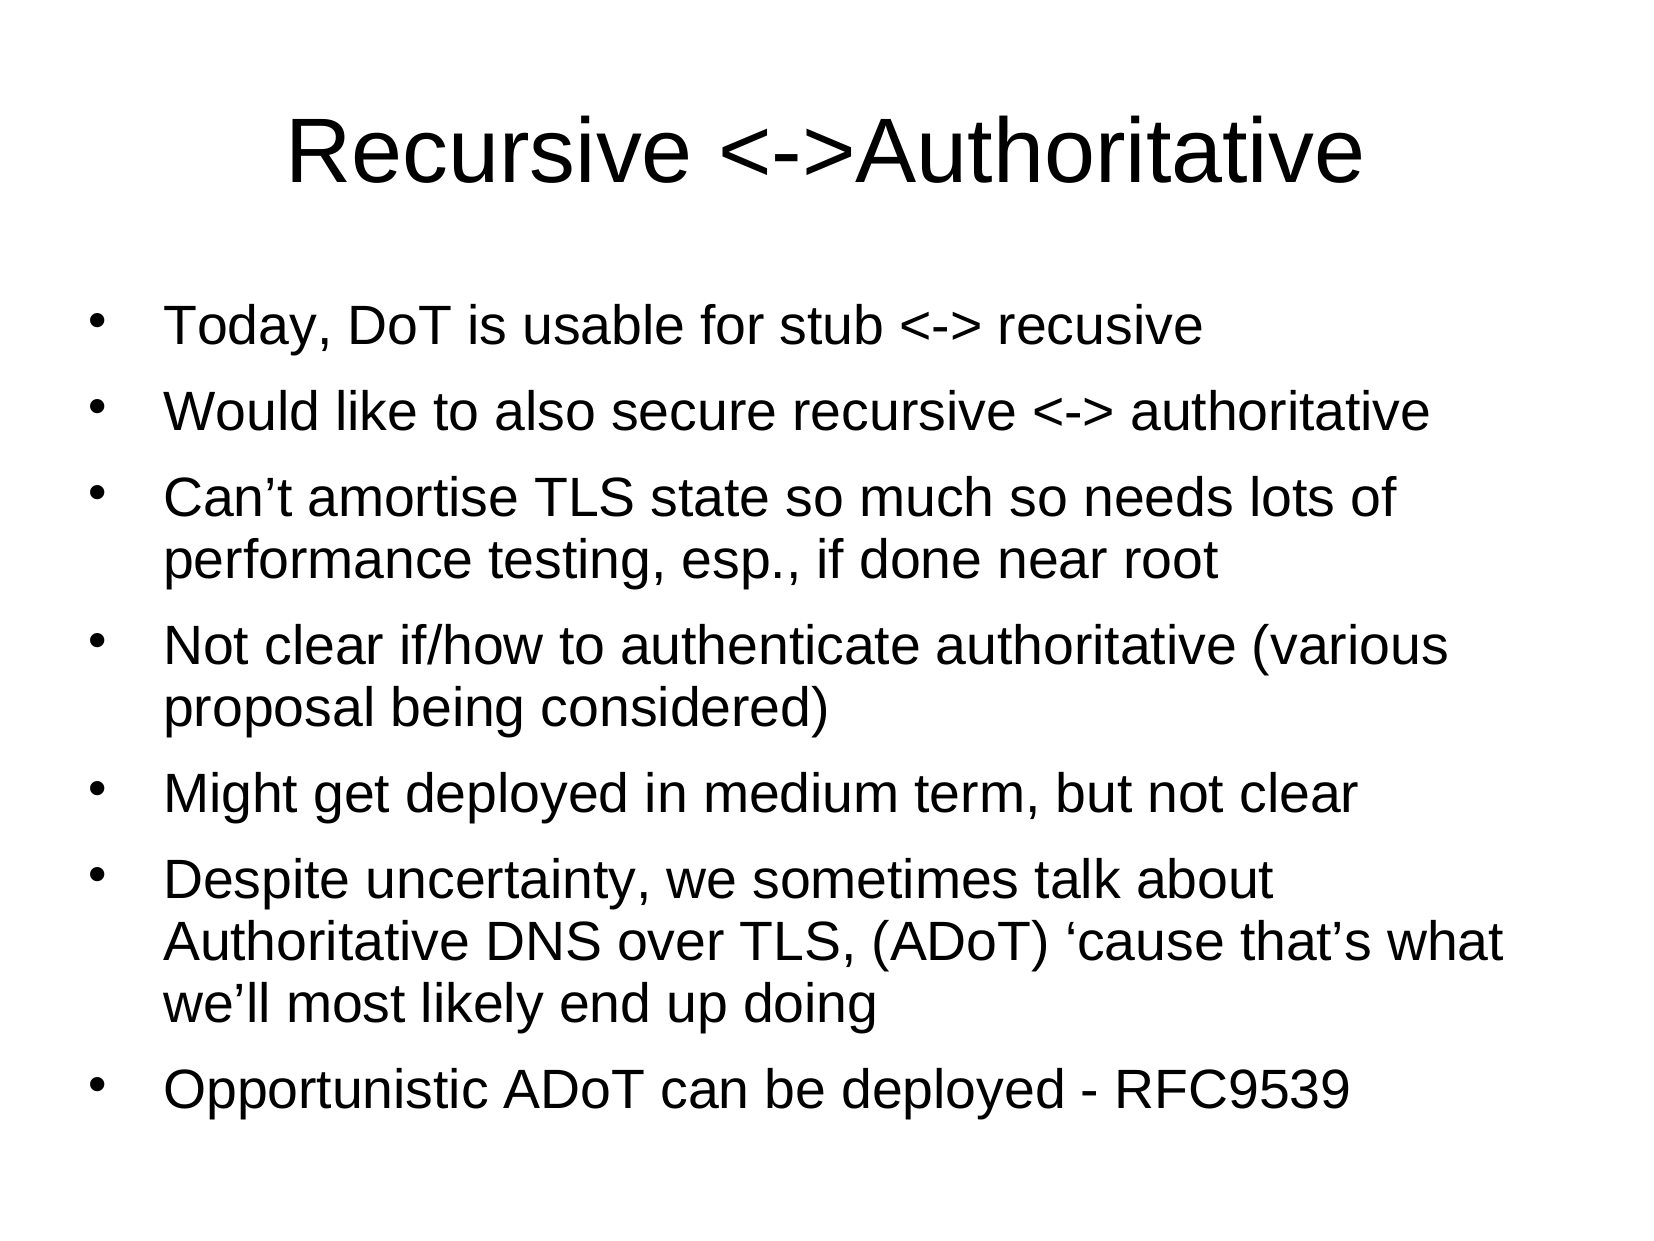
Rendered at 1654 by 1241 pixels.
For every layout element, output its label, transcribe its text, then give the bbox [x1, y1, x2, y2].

title Recursive <->Authoritative [82, 49, 1570, 256]
list Today, DoT is usable for stub <-> recusive Would like to also secure recursive <-> authoritative Can’t amortise TLS state so much so needs lots of performance testing, esp., if done near root Not clear if/how to authenticate authoritative (various proposal being considered) Might get deployed in medium term, but not clear Despite uncertainty, we sometimes talk about Authoritative DNS over TLS, (ADoT) ‘cause that’s what we’ll most likely end up doing Opportunistic ADoT can be deployed - RFC9539 [88, 290, 1575, 1136]
